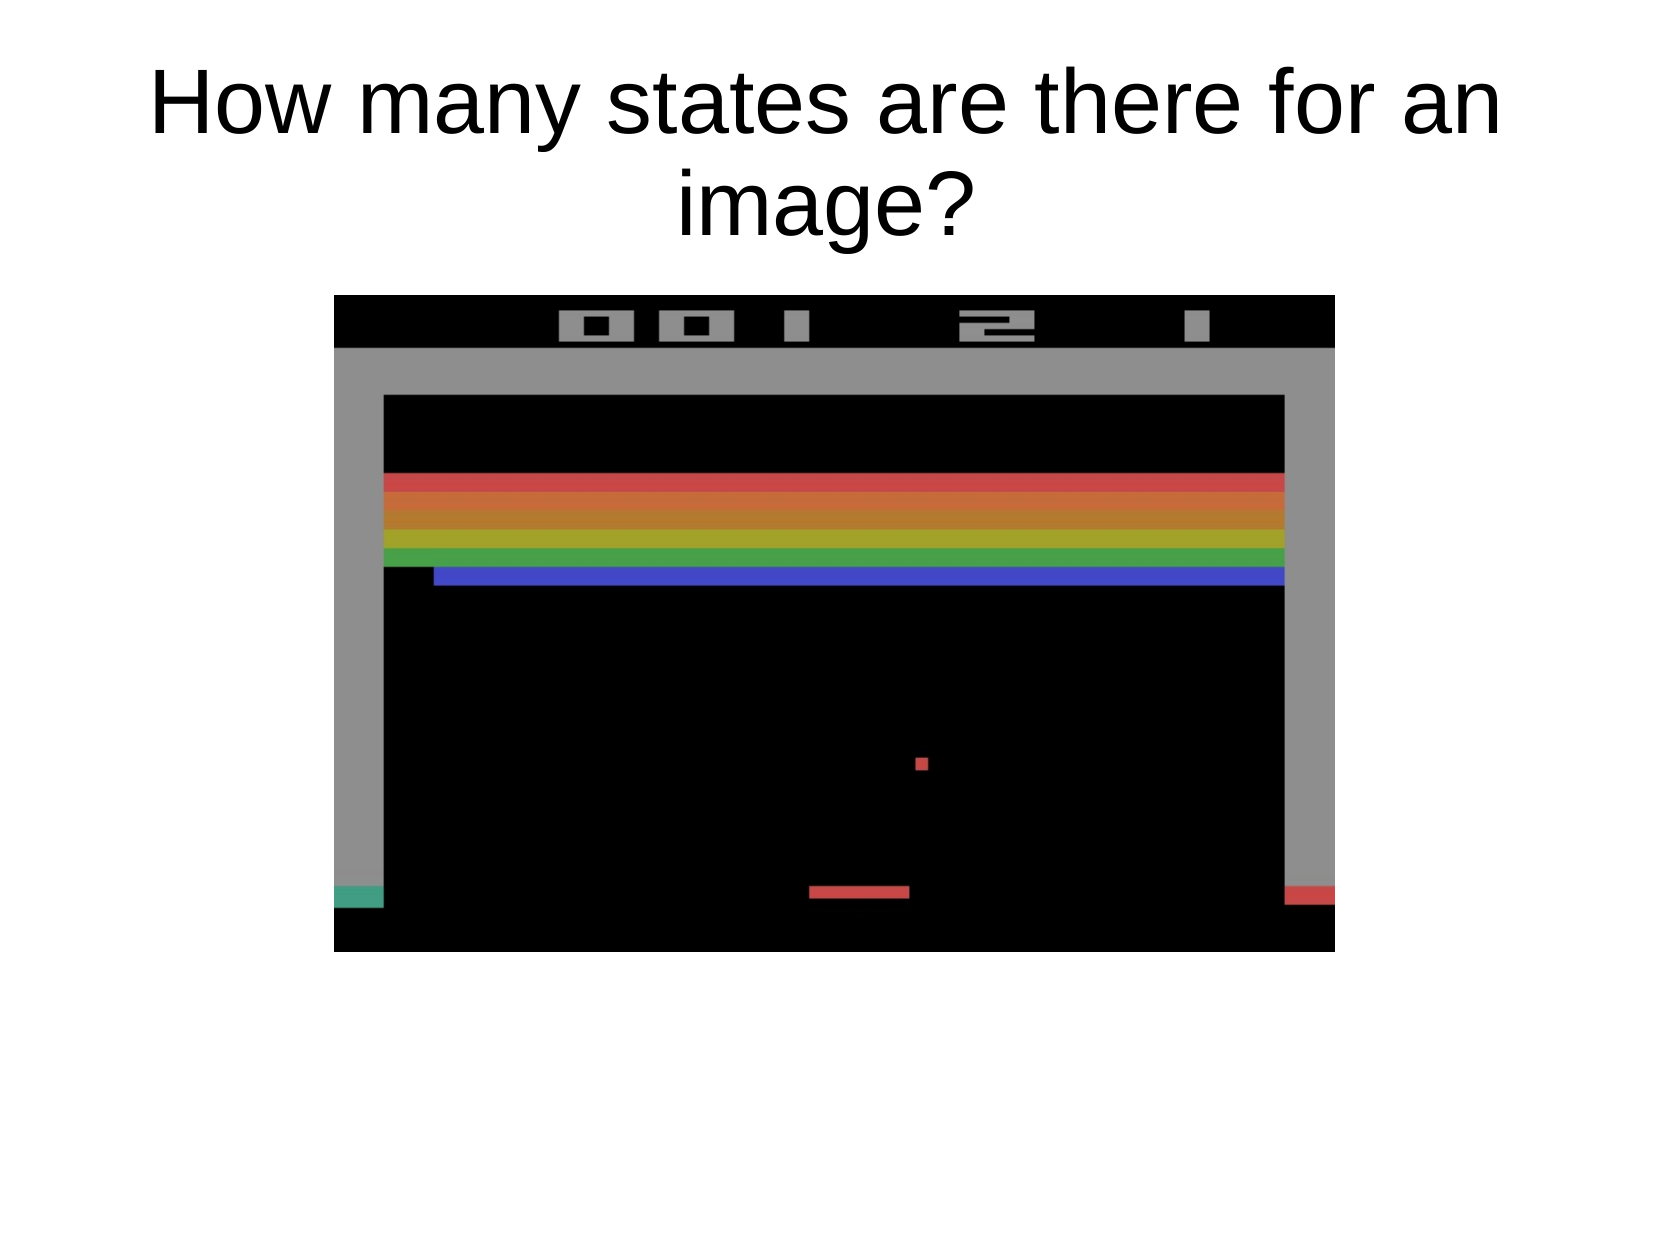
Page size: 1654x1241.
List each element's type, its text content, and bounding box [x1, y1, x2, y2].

title How many states are there for an image? [82, 49, 1571, 257]
picture [334, 295, 1335, 952]
